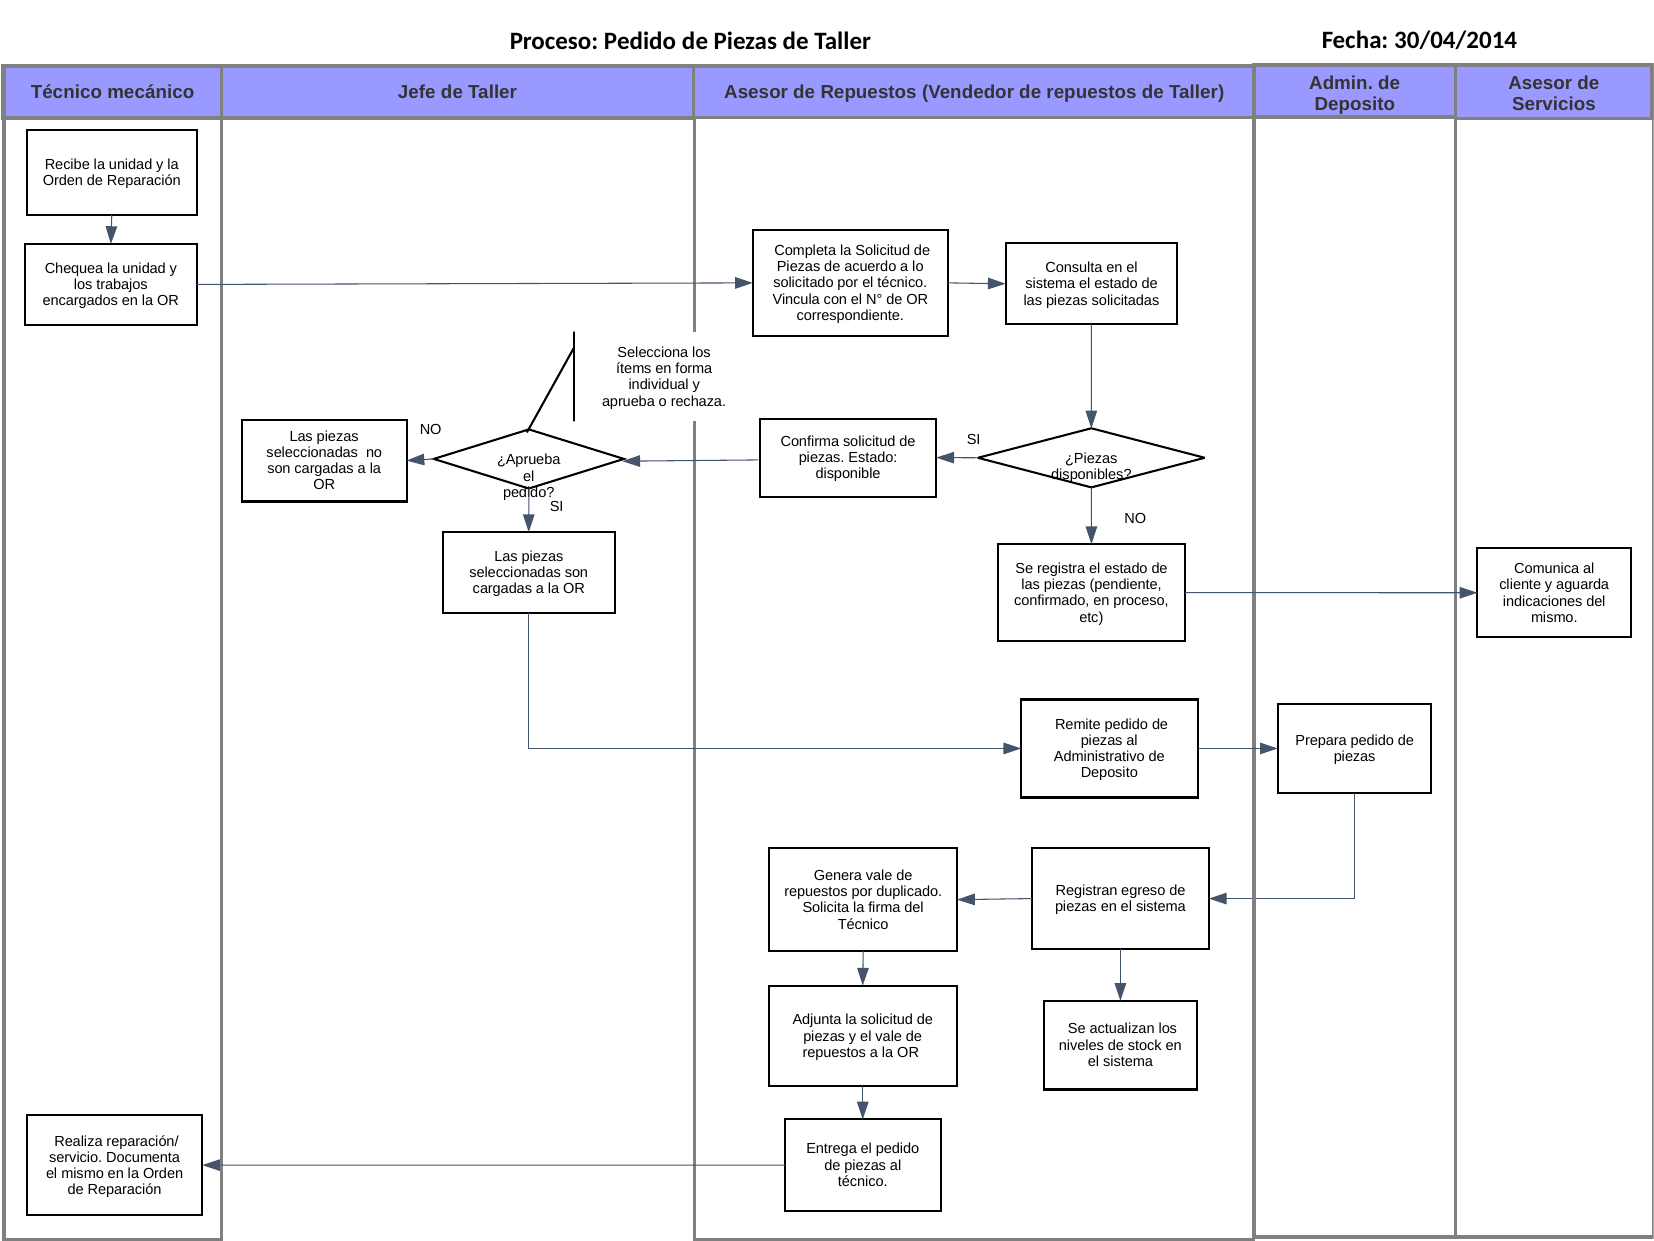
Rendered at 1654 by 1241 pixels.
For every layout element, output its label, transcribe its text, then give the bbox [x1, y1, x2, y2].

text_box Comunica al cliente y aguarda indicaciones del mismo. [1477, 548, 1632, 638]
text_box Completa la Solicitud de Piezas de acuerdo a lo solicitado por el técnico. Vincula con el N° de OR correspondiente. [752, 229, 948, 337]
text_box Las piezas seleccionadas no son cargadas a la OR [241, 419, 407, 502]
text_box Realiza reparación/ servicio. Documenta el mismo en la Orden de Reparación [26, 1114, 203, 1216]
text_box NO [1108, 502, 1162, 544]
text_box Se registra el estado de las piezas (pendiente, confirmado, en proceso, etc) [997, 544, 1186, 642]
text_box Proceso: Pedido de Piezas de Taller [26, 16, 1355, 64]
text_box Prepara pedido de piezas [1277, 704, 1432, 793]
text_box ¿Aprueba el pedido? [434, 429, 624, 489]
text_box Consulta en el sistema el estado de las piezas solicitadas [1005, 243, 1178, 325]
text_box Asesor de Repuestos (Vendedor de repuestos de Taller) [693, 65, 1252, 118]
text_box Entrega el pedido de piezas al técnico. [785, 1119, 941, 1211]
text_box Registran egreso de piezas en el sistema [1031, 848, 1210, 949]
text_box Confirma solicitud de piezas. Estado: disponible [759, 418, 937, 497]
text_box Recibe la unidad y la Orden de Reparación [26, 130, 197, 215]
text_box Genera vale de repuestos por duplicado. Solicita la firma del Técnico [769, 848, 958, 951]
text_box Chequea la unidad y los trabajos encargados en la OR [24, 243, 197, 325]
text_box ¿Piezas disponibles? [979, 428, 1205, 488]
text_box Técnico mecánico [6, 68, 220, 118]
text_box Selecciona los ítems en forma individual y aprueba o rechaza. [586, 332, 742, 421]
text_box SI [530, 490, 584, 524]
text_box Jefe de Taller [221, 66, 694, 118]
text_box NO [396, 413, 465, 449]
text_box Las piezas seleccionadas son cargadas a la OR [442, 532, 615, 614]
text_box SI [947, 424, 1001, 457]
text_box Admin. de Deposito [1256, 67, 1454, 118]
text_box Adjunta la solicitud de piezas y el vale de repuestos a la OR [768, 985, 957, 1087]
text_box Asesor de Servicios [1457, 67, 1652, 119]
text_box Fecha: 30/04/2014 [1306, 16, 1648, 62]
text_box Se actualizan los niveles de stock en el sistema [1043, 1000, 1198, 1090]
text_box Remite pedido de piezas al Administrativo de Deposito [1021, 699, 1198, 798]
